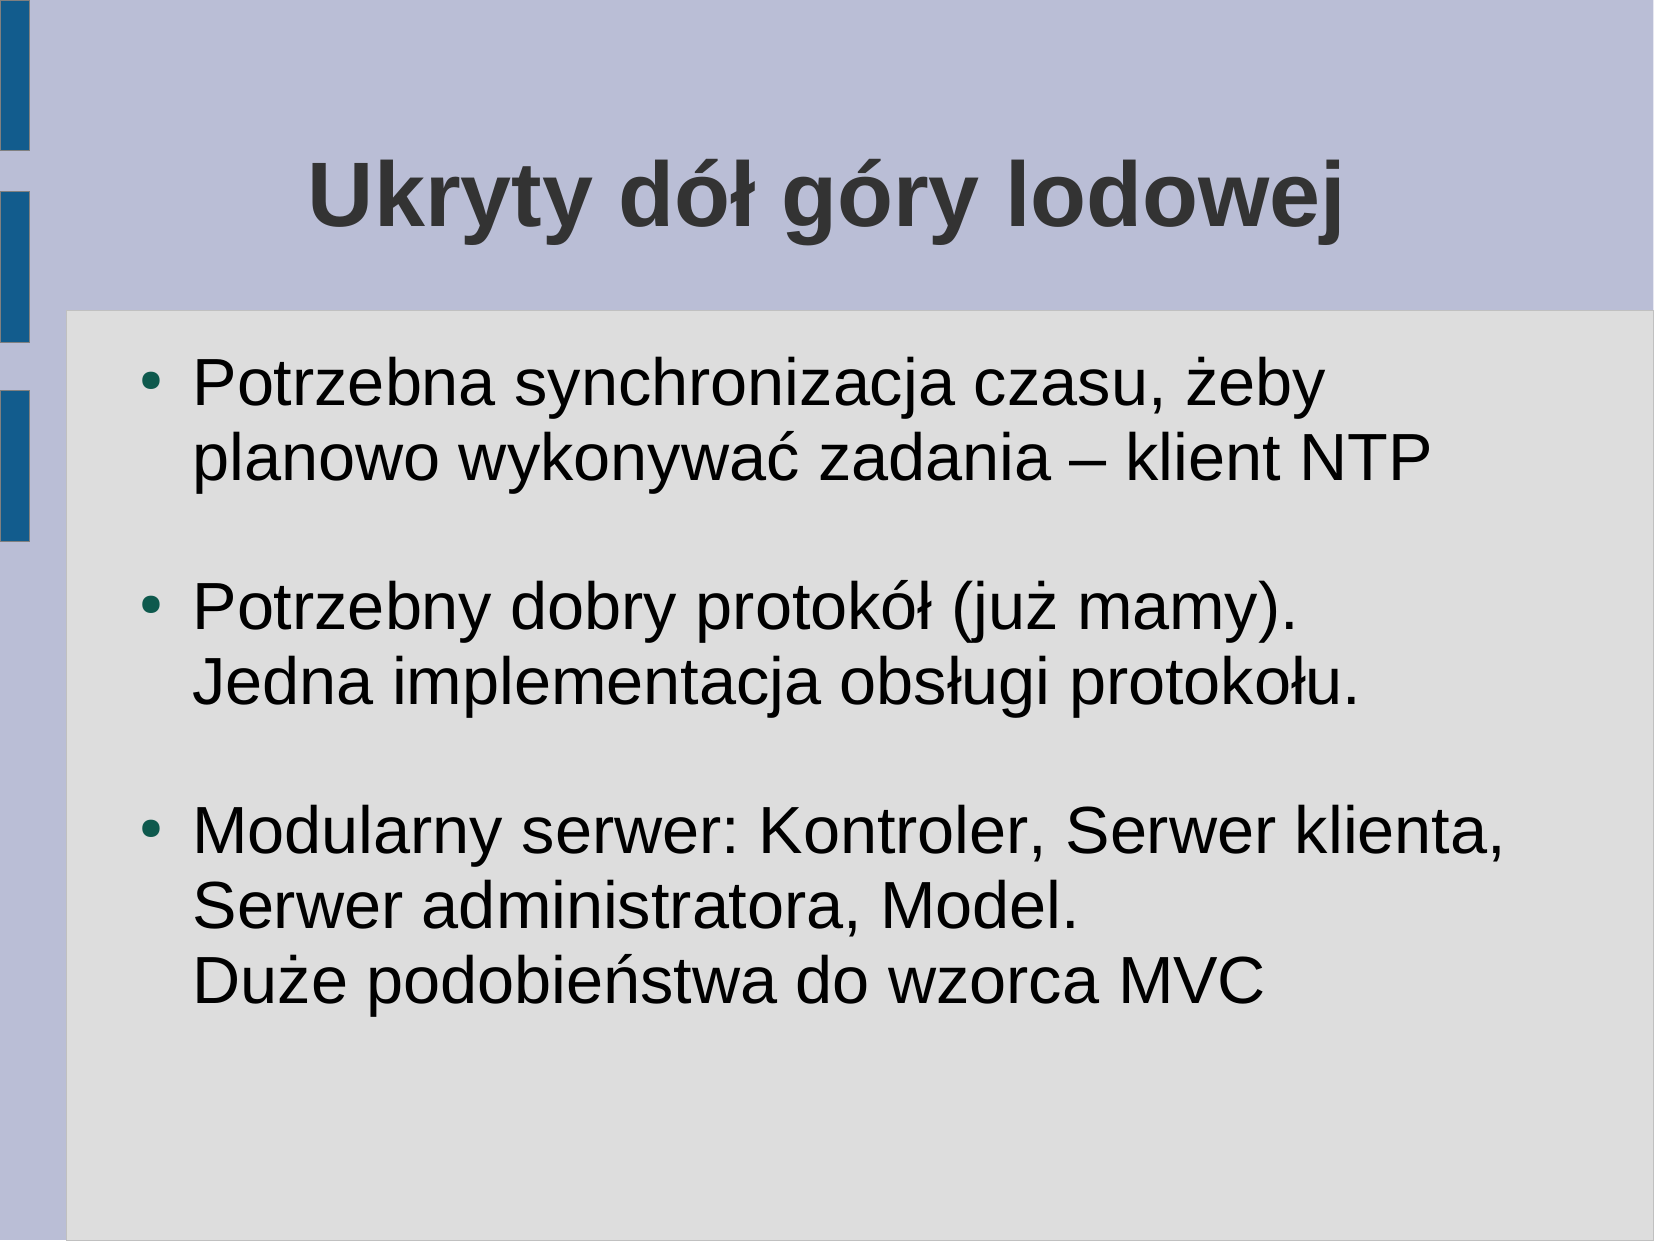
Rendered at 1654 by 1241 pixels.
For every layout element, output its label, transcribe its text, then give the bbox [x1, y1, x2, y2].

title Ukryty dół góry lodowej [121, 91, 1534, 299]
list Potrzebna synchronizacja czasu, żeby planowo wykonywać zadania – klient NTP Potrzebny dobry protokół (już mamy). Jedna implementacja obsługi protokołu. Modularny serwer: Kontroler, Serwer klienta, Serwer administratora, Model. Duże podobieństwa do wzorca MVC [121, 344, 1534, 1127]
